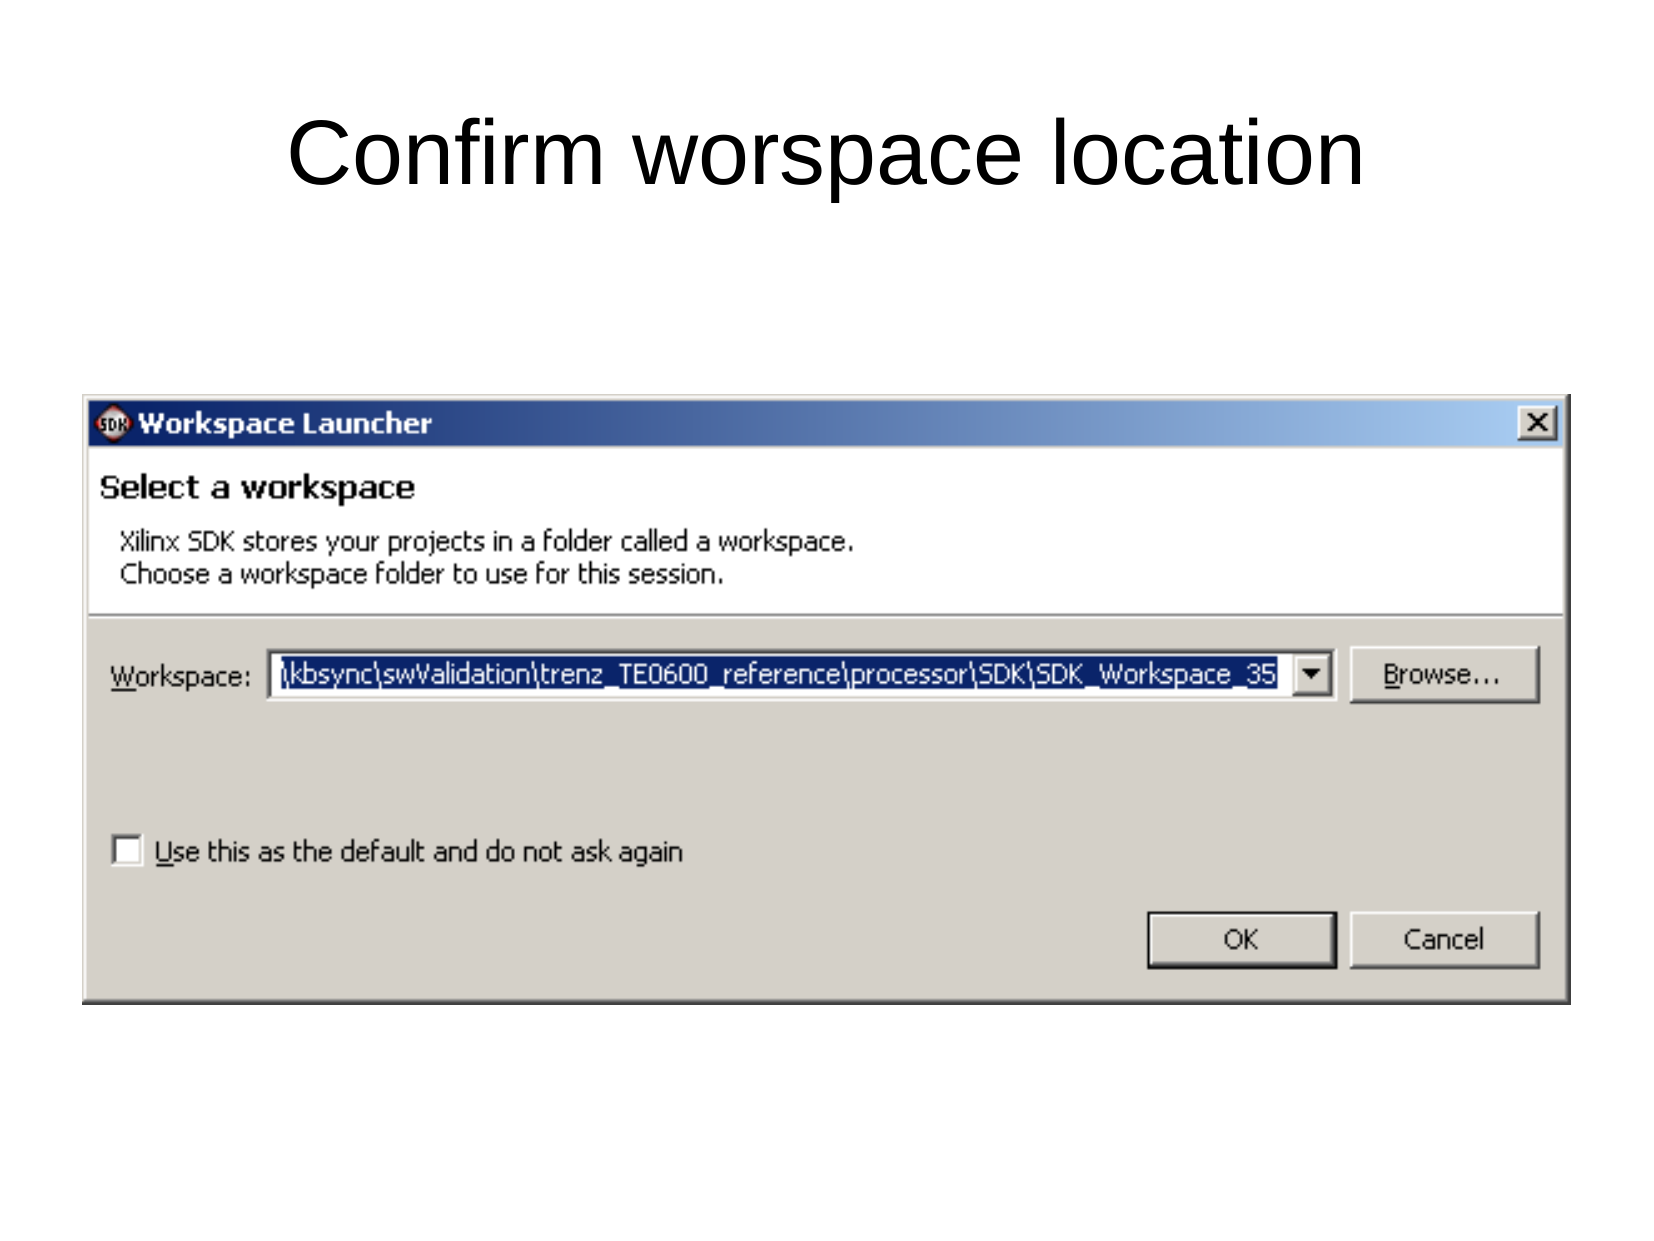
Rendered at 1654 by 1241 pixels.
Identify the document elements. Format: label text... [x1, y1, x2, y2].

picture [82, 394, 1571, 1005]
title Confirm worspace location [82, 49, 1571, 257]
